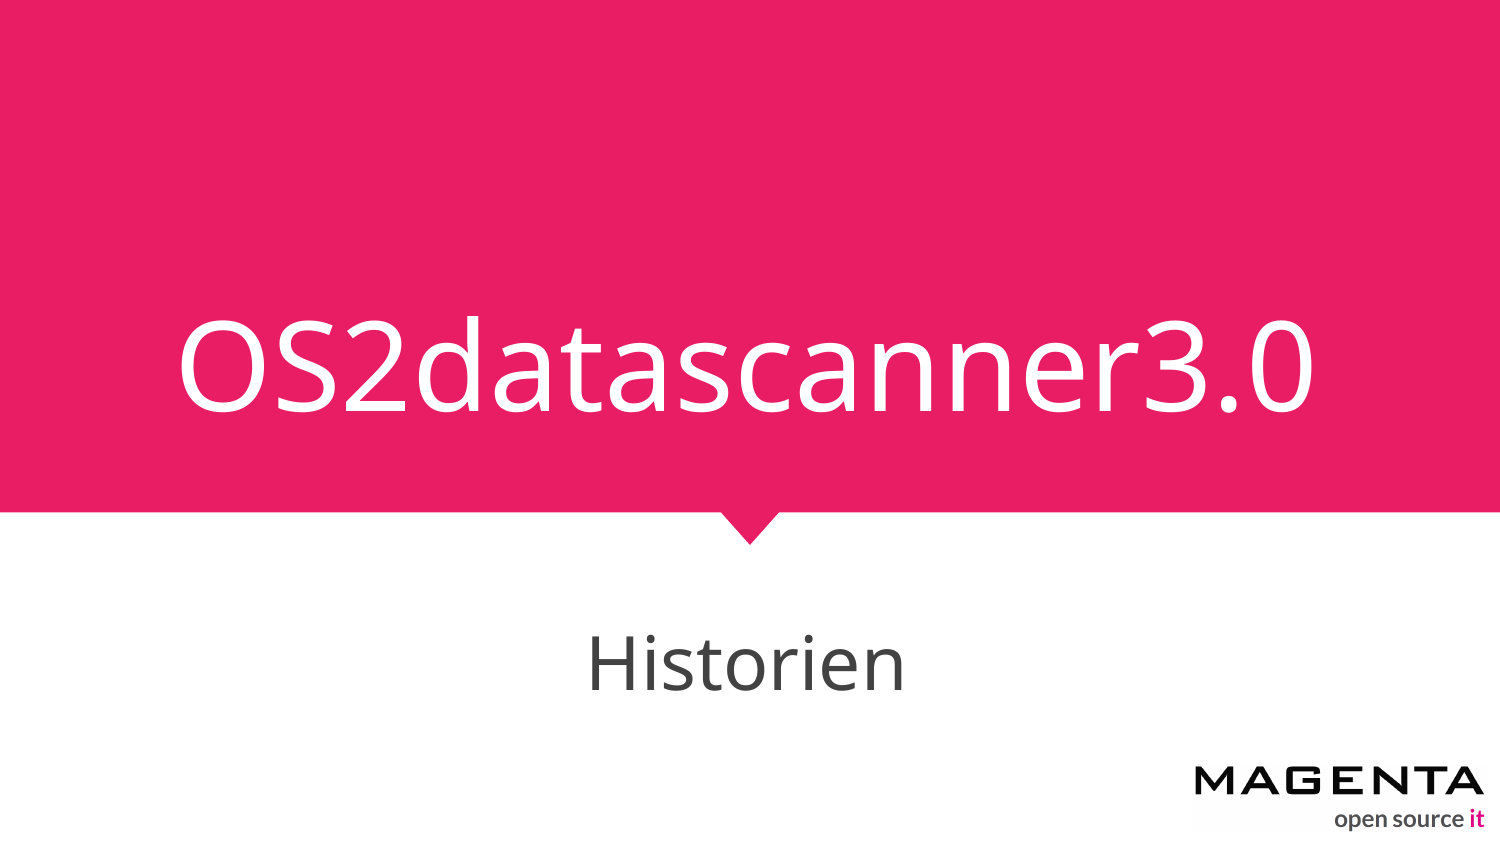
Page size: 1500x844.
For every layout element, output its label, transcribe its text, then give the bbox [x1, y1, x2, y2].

title OS2datascanner3.0 [67, 105, 1427, 452]
subtitle Historien [67, 557, 1427, 765]
picture [1193, 764, 1488, 833]
